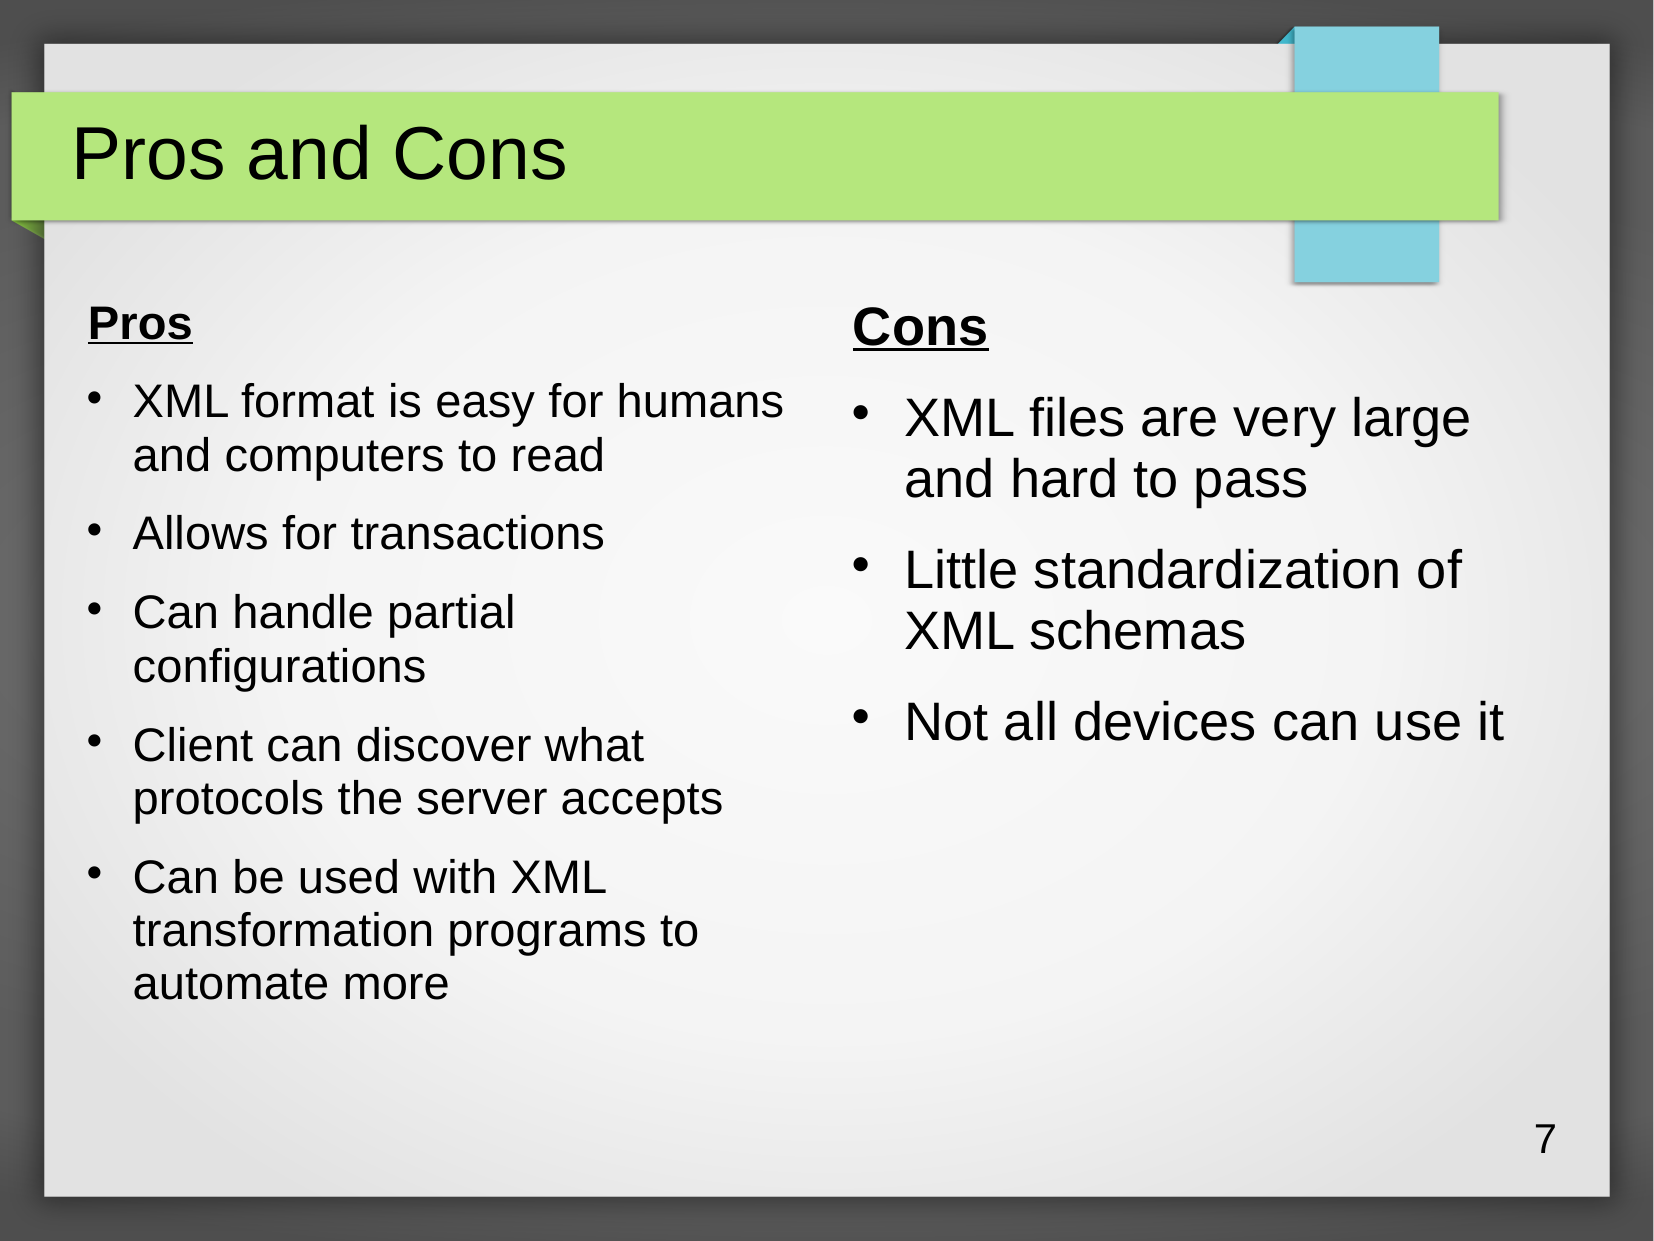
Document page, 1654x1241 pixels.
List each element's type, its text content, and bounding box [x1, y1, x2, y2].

list Pros XML format is easy for humans and computers to read Allows for transactions Can handle partial configurations Client can discover what protocols the server accepts Can be used with XML transformation programs to automate more [71, 293, 799, 1013]
text_box 7 [1519, 1108, 1595, 1170]
list Cons XML files are very large and hard to pass Little standardization of XML schemas Not all devices can use it [834, 293, 1561, 1013]
title Pros and Cons [71, 92, 1253, 211]
picture [0, 0, 1654, 1241]
